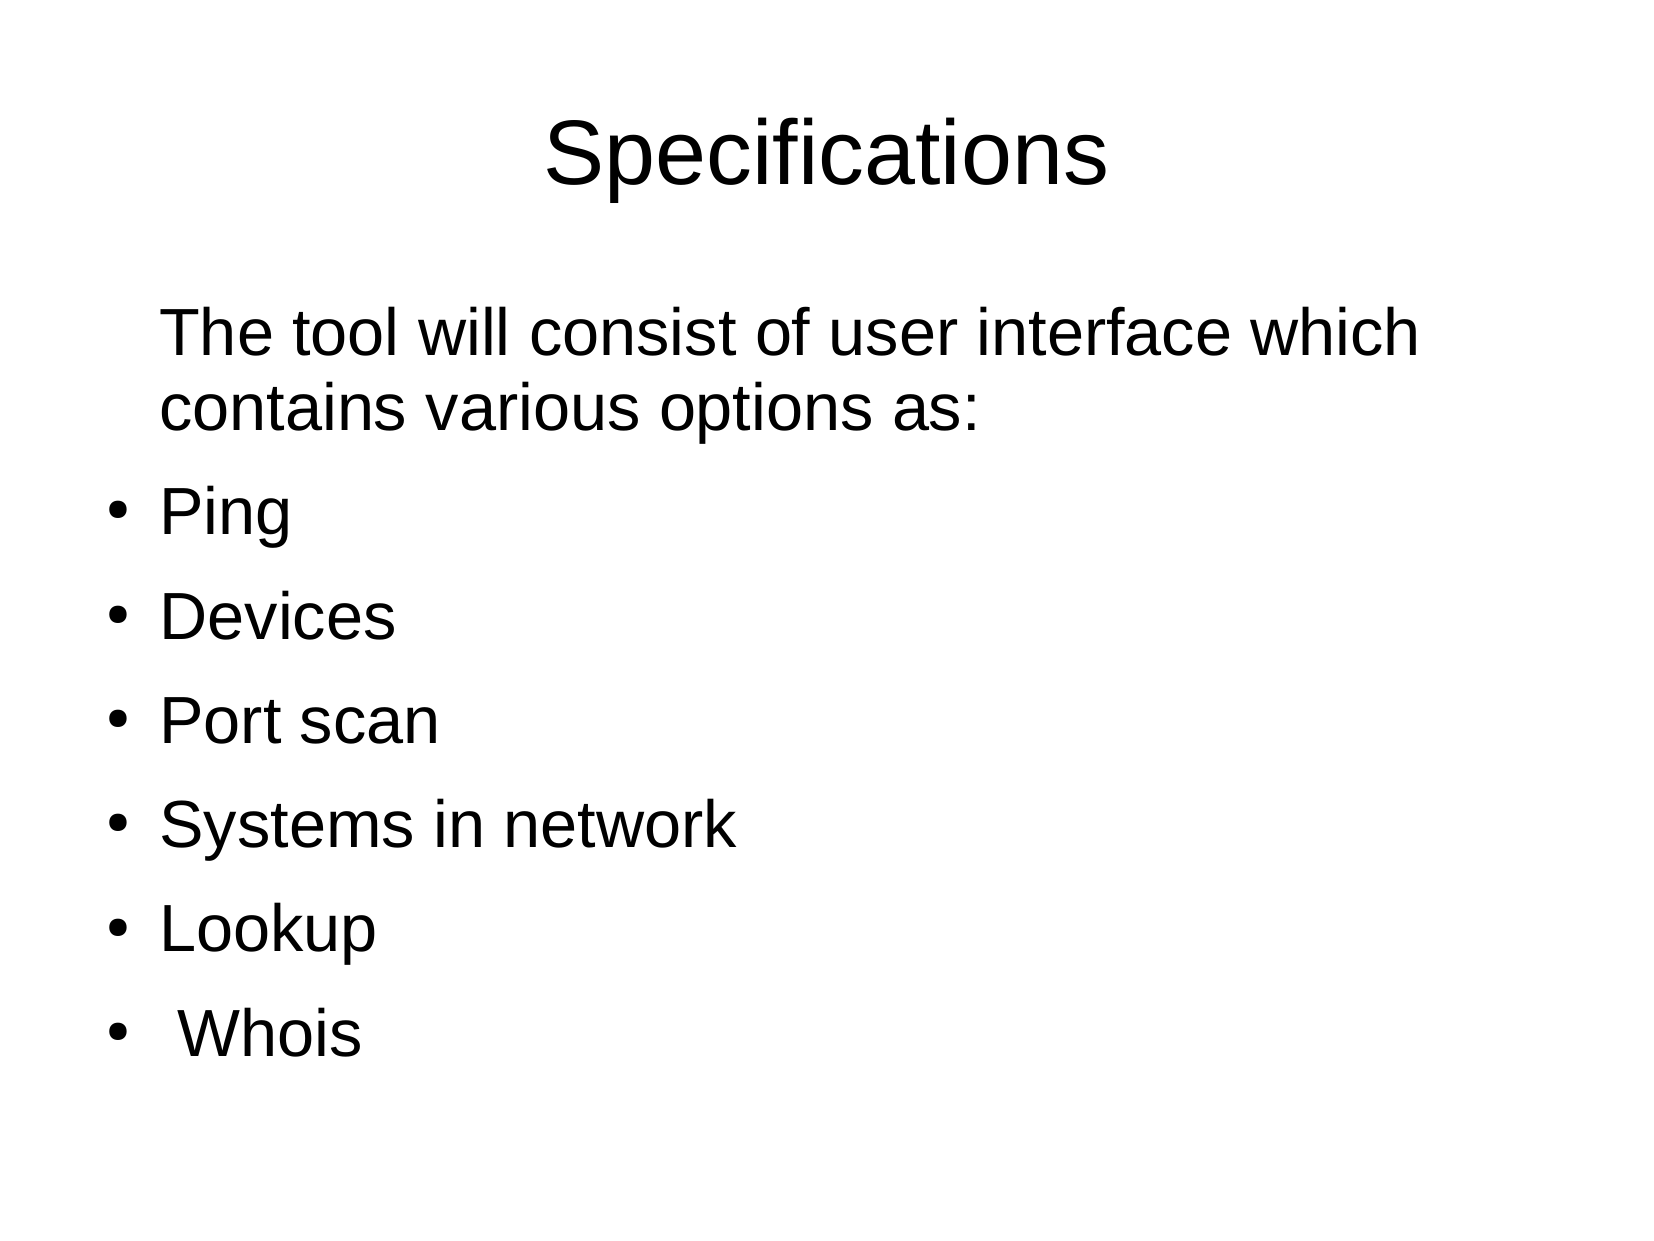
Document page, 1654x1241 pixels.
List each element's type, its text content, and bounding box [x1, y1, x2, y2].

list The tool will consist of user interface which contains various options as: Ping Devices Port scan Systems in network Lookup Whois [88, 295, 1577, 1114]
title Specifications [82, 56, 1571, 250]
